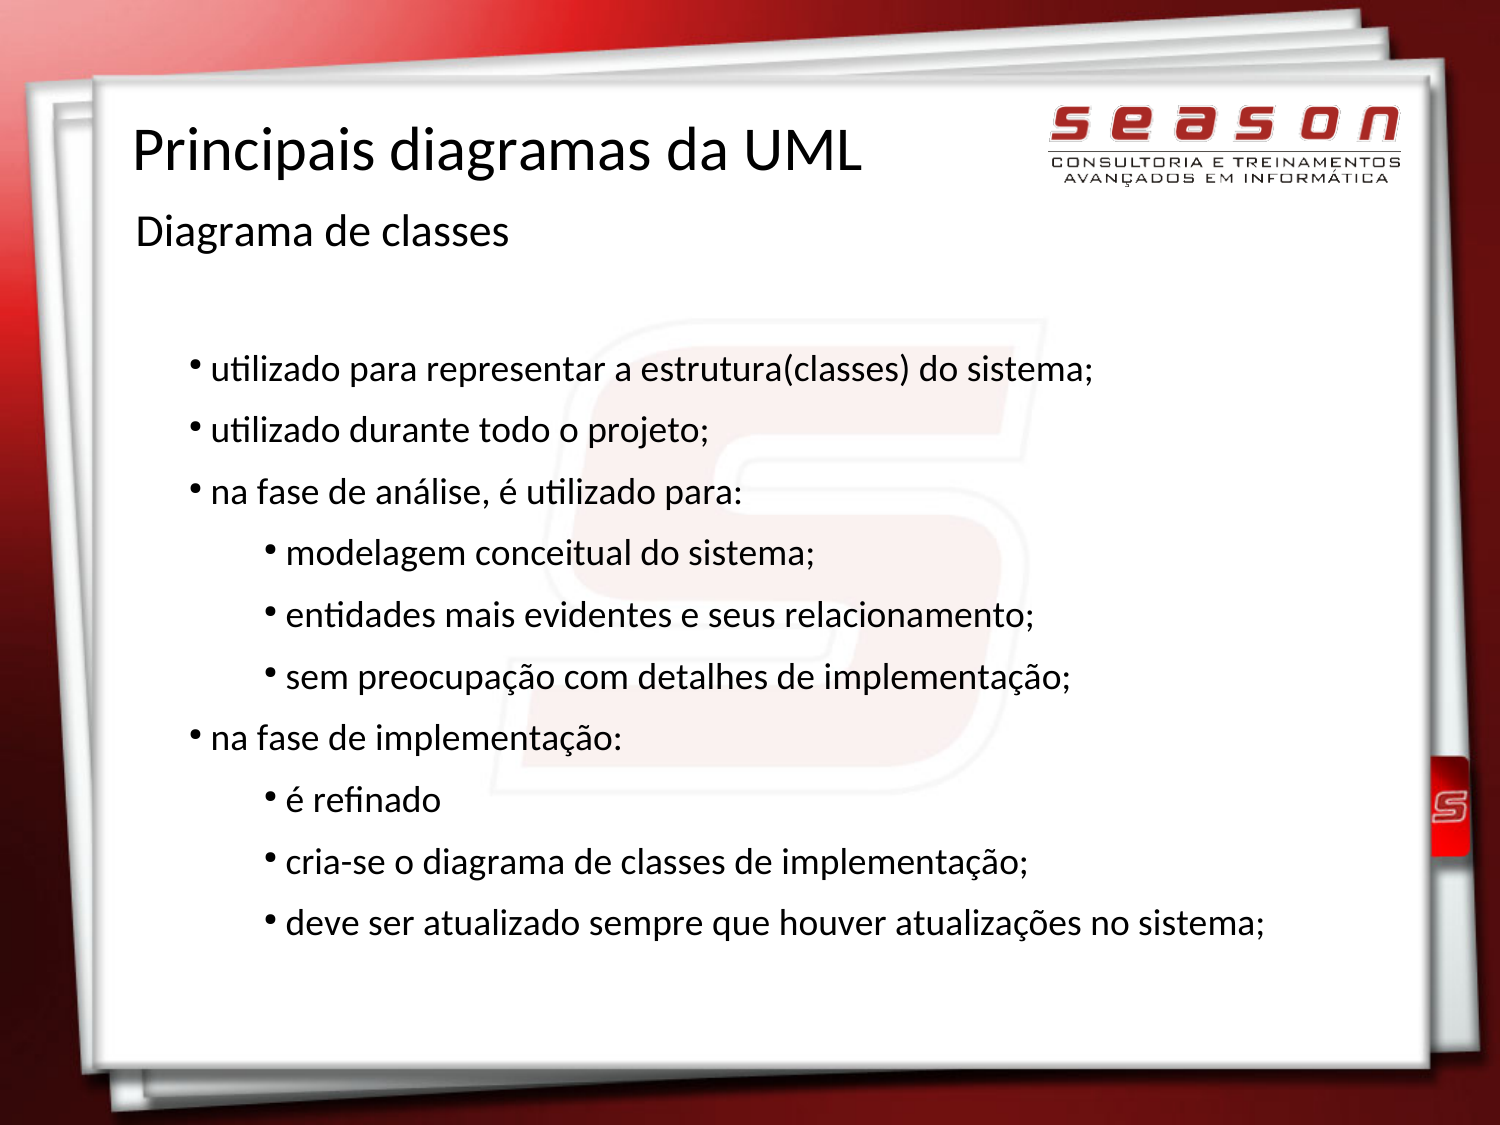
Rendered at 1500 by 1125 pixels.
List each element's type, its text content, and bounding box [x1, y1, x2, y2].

text_box utilizado para representar a estrutura(classes) do sistema; utilizado durante todo o projeto; na fase de análise, é utilizado para: modelagem conceitual do sistema; entidades mais evidentes e seus relacionamento; sem preocupação com detalhes de implementação; na fase de implementação: é refinado cria-se o diagrama de classes de implementação; deve ser atualizado sempre que houver atualizações no sistema; [188, 320, 1328, 966]
picture [0, 0, 1500, 1125]
title Principais diagramas da UML [118, 33, 1394, 257]
text_box Diagrama de classes [119, 200, 1240, 256]
